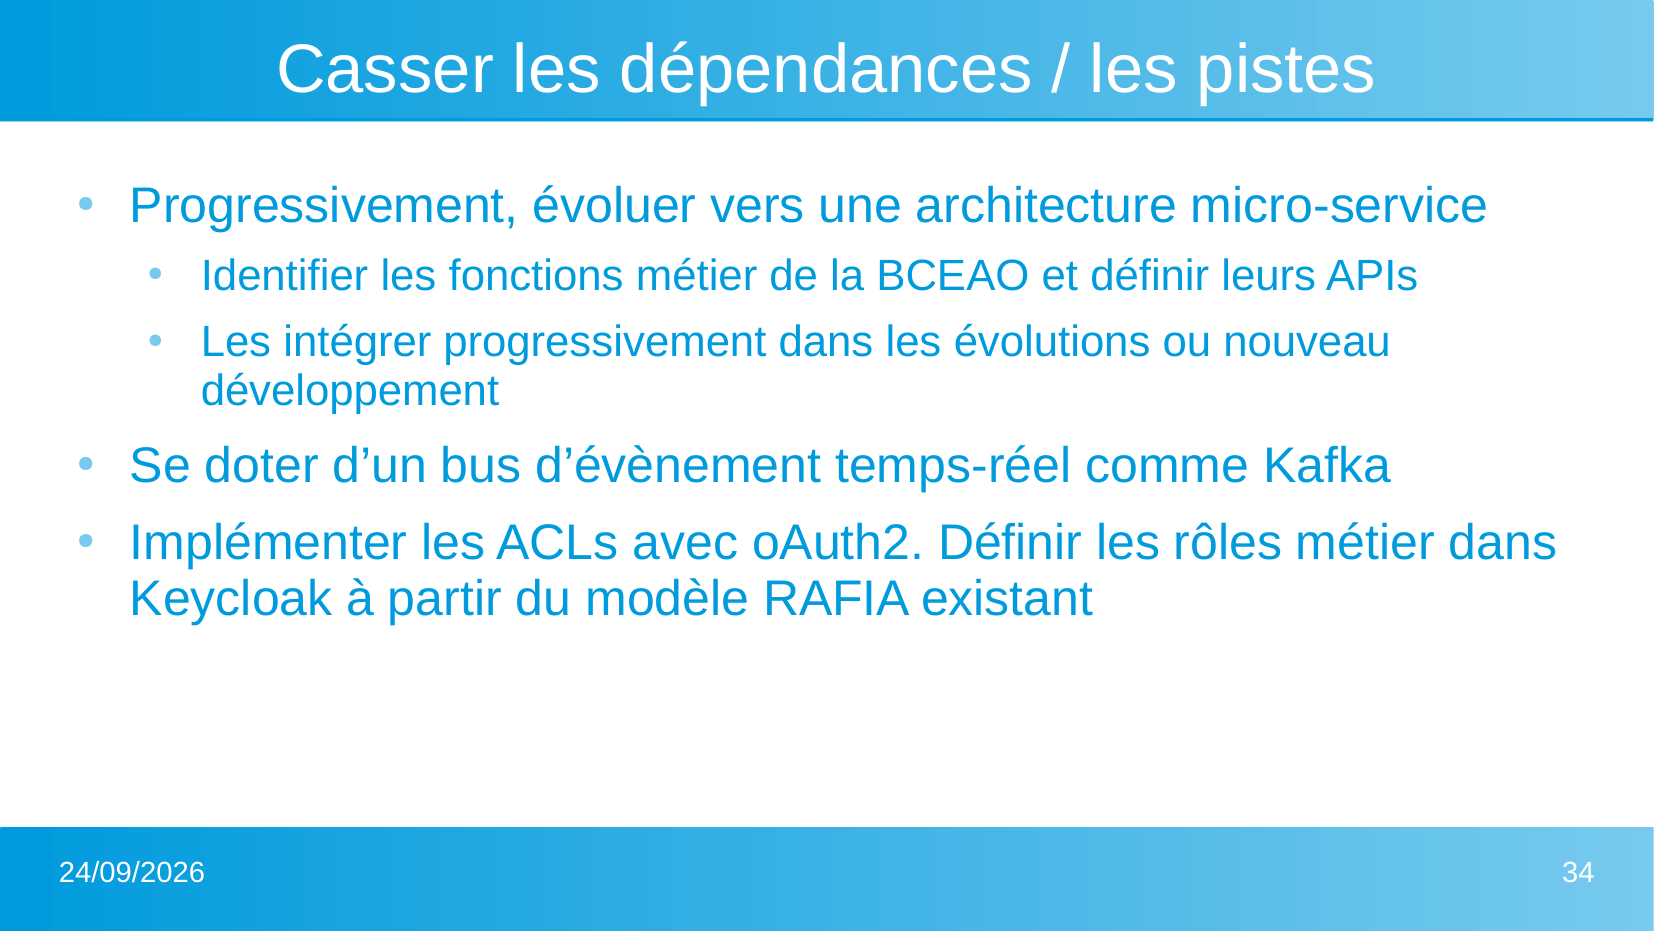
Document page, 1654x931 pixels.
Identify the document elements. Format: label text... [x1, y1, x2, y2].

list Progressivement, évoluer vers une architecture micro-service Identifier les fonctions métier de la BCEAO et définir leurs APIs Les intégrer progressivement dans les évolutions ou nouveau développement Se doter d’un bus d’évènement temps-réel comme Kafka Implémenter les ACLs avec oAuth2. Définir les rôles métier dans Keycloak à partir du modèle RAFIA existant [59, 177, 1595, 768]
title Casser les dépendances / les pistes [59, 29, 1595, 108]
